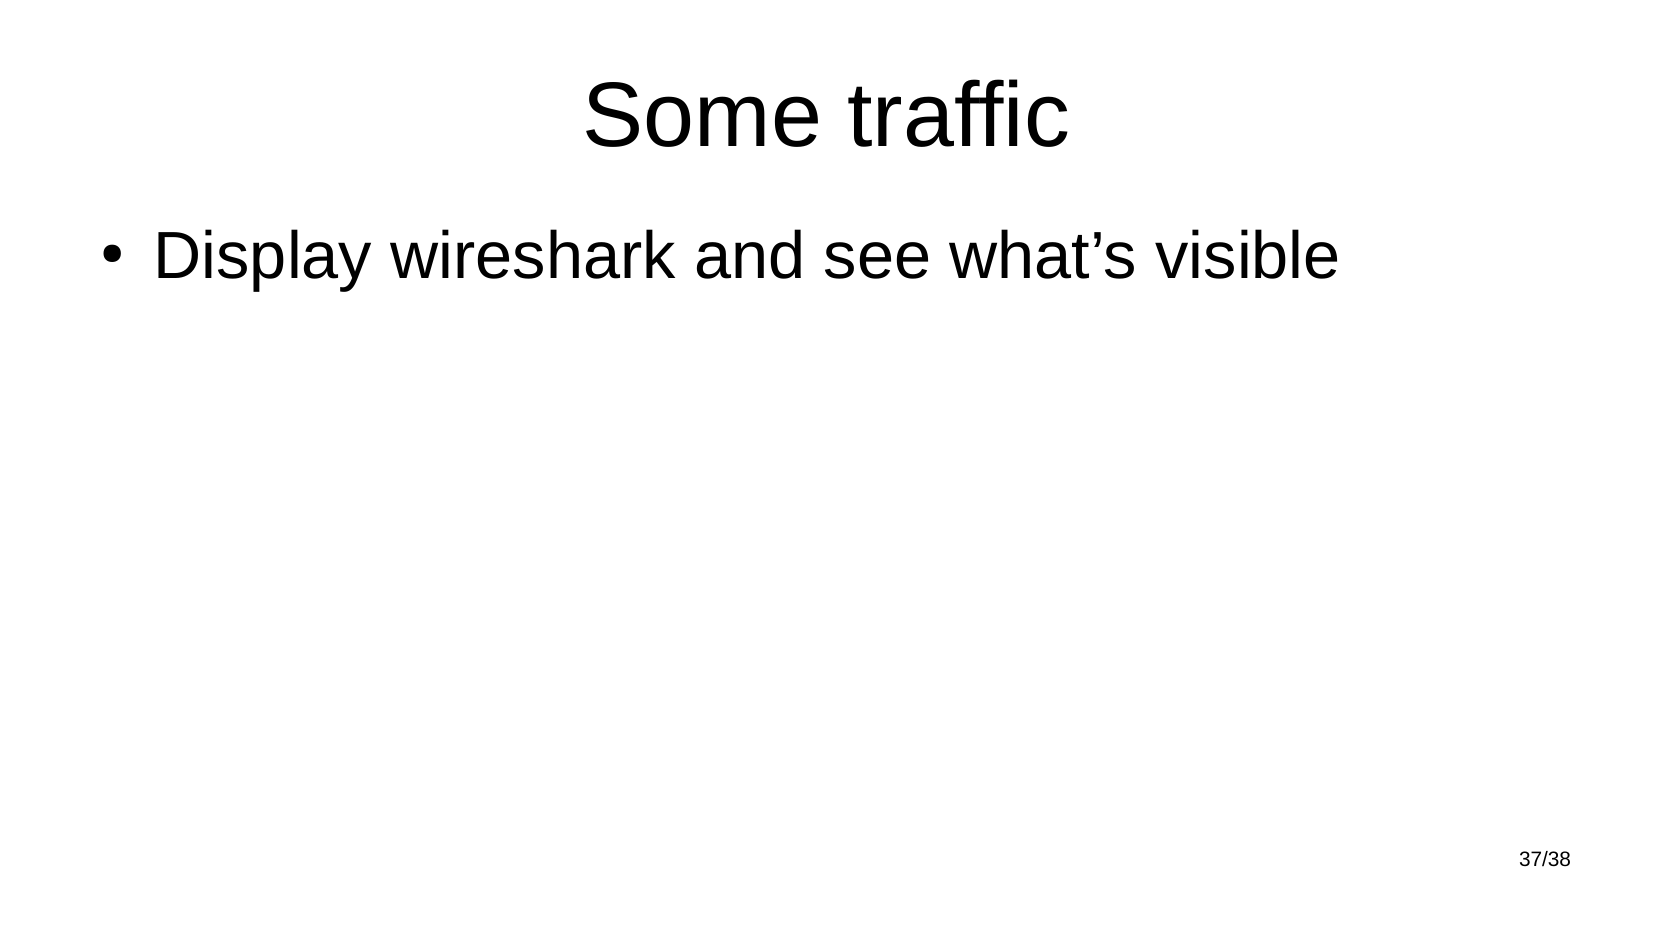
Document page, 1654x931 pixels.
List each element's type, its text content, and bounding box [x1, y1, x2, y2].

list Display wireshark and see what’s visible [82, 217, 1571, 758]
title Some traffic [82, 37, 1571, 193]
